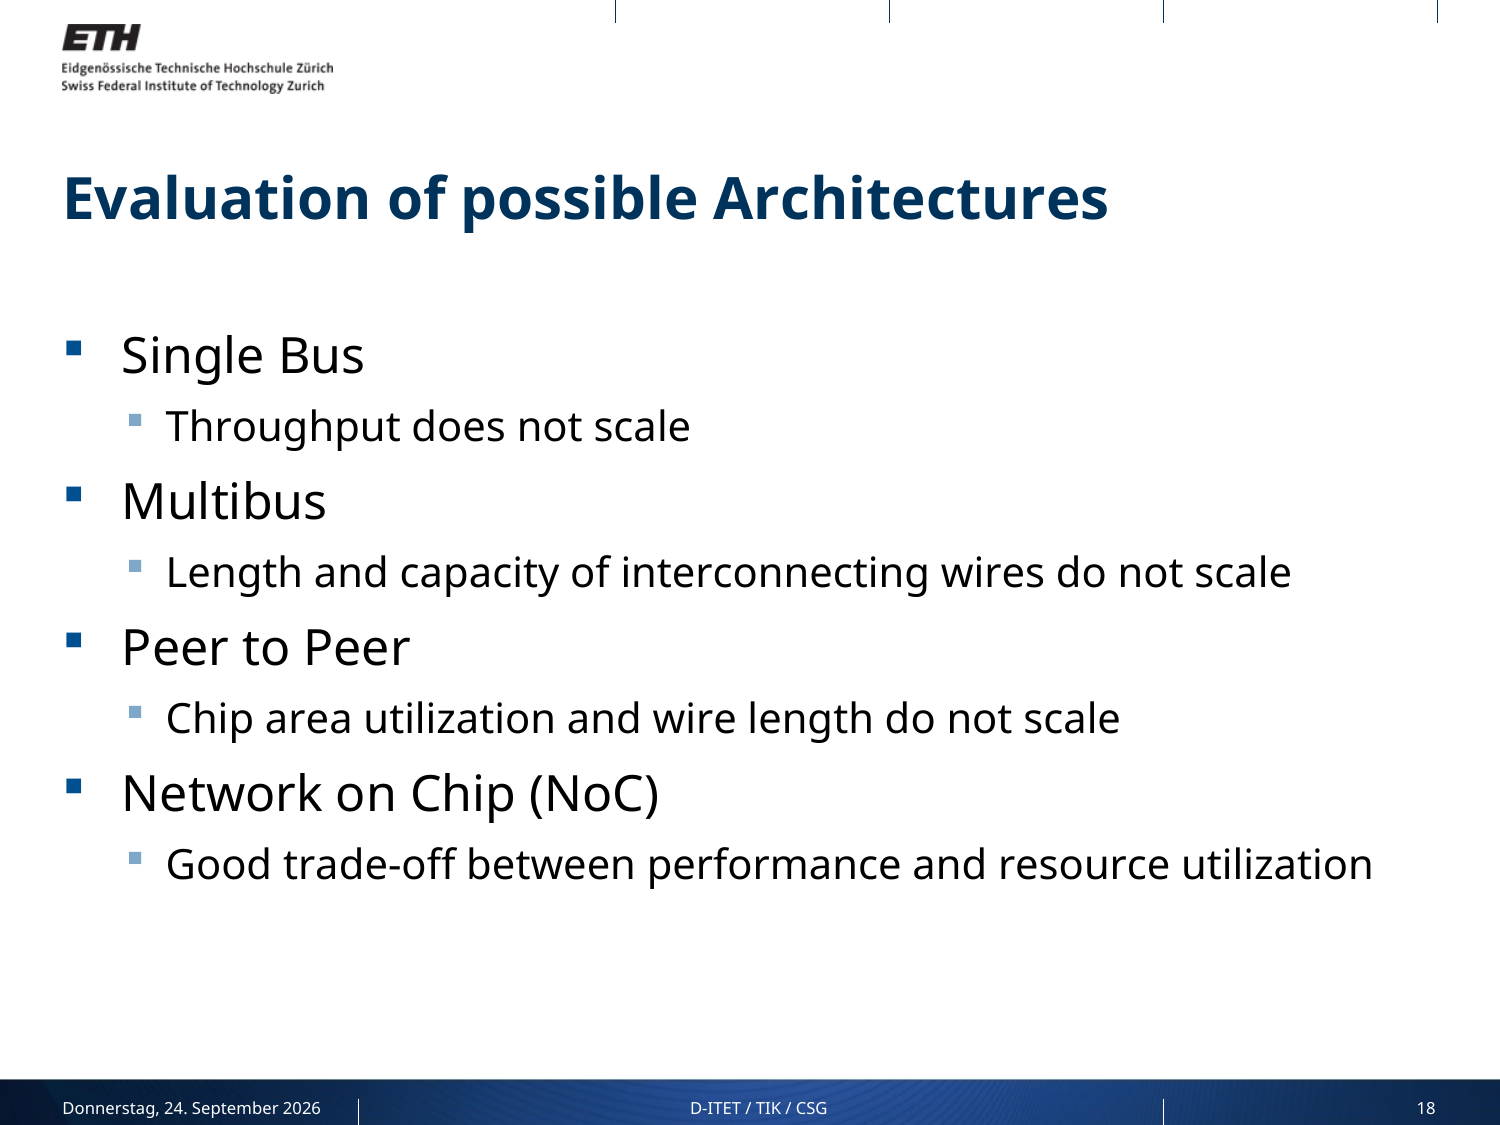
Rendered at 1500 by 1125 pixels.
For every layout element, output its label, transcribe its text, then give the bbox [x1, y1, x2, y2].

picture [0, 1078, 1500, 1125]
list Single Bus Throughput does not scale Multibus Length and capacity of interconnecting wires do not scale Peer to Peer Chip area utilization and wire length do not scale Network on Chip (NoC) Good trade-off between performance and resource utilization [62, 319, 1438, 1067]
picture [62, 24, 333, 94]
title Evaluation of possible Architectures [62, 157, 1438, 296]
